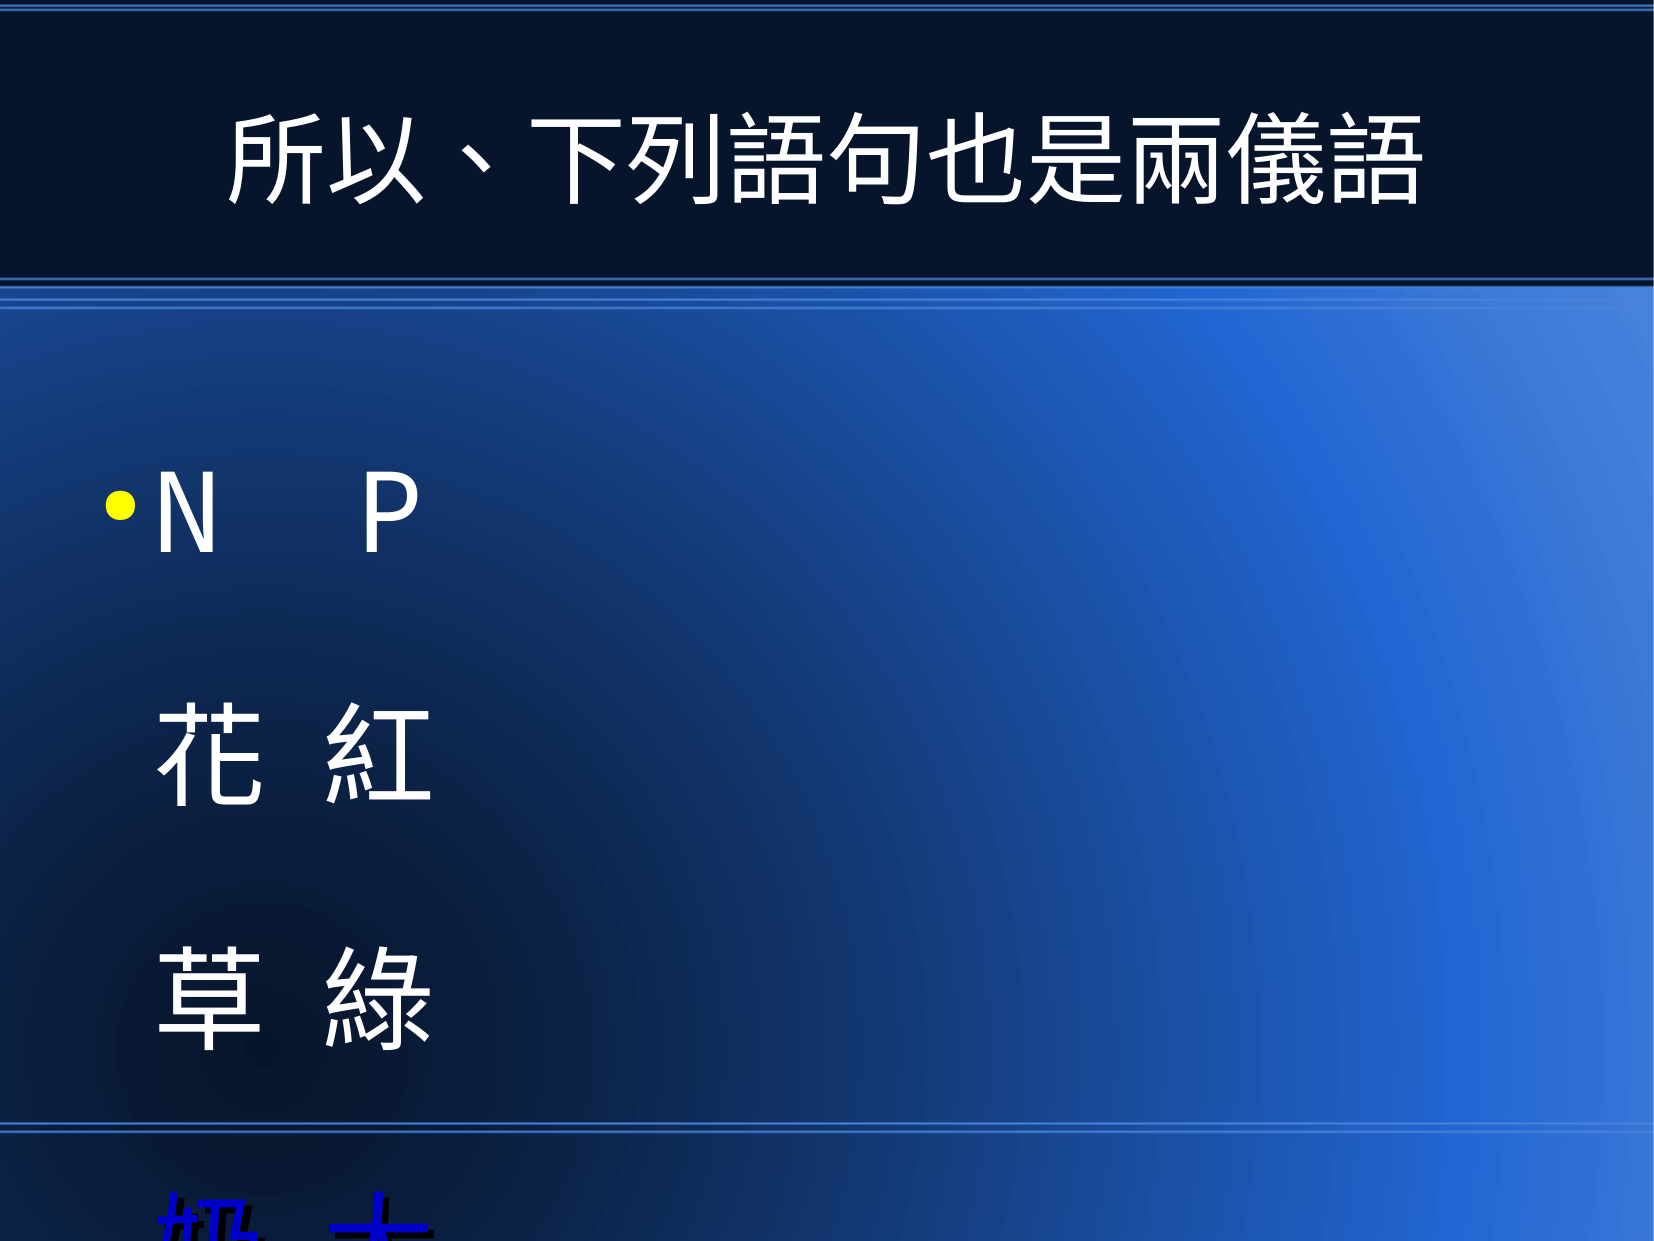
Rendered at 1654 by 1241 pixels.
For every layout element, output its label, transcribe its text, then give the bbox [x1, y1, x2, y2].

list N P 花 紅 草 綠 奶 大 [82, 355, 1571, 1241]
picture [0, 0, 1654, 1241]
title 所以、下列語句也是兩儀語 [82, 49, 1571, 257]
